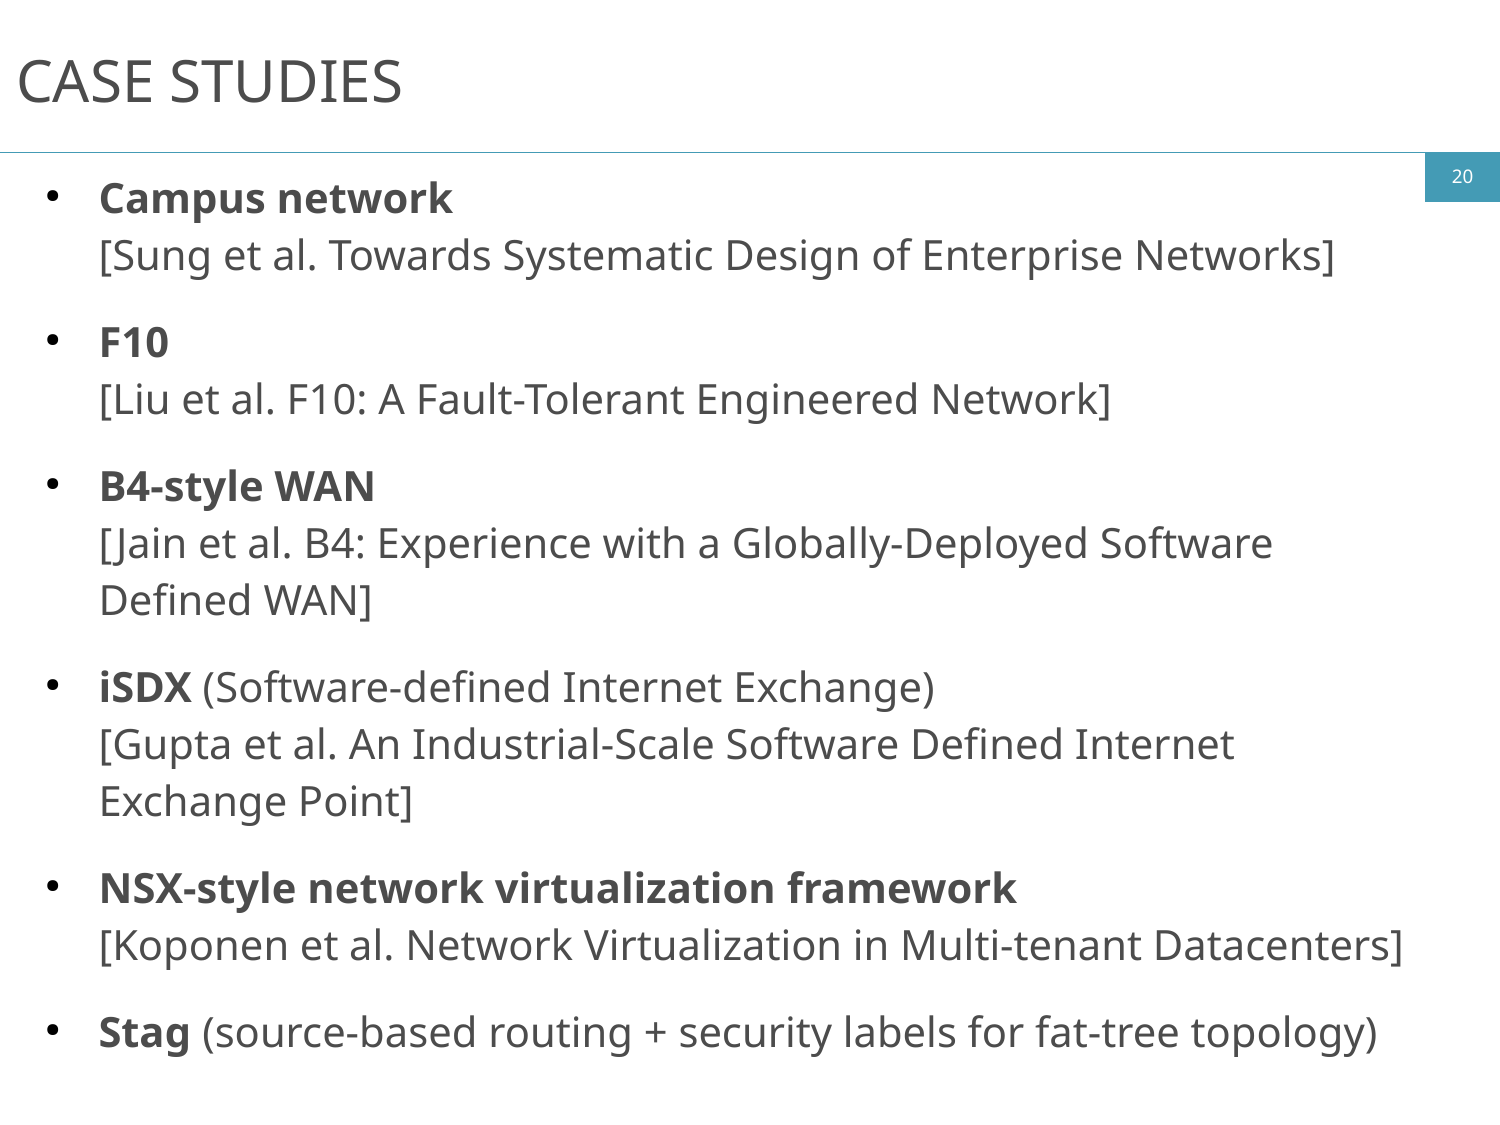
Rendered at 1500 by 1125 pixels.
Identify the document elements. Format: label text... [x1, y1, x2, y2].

title CASE STUDIES [15, 27, 1366, 132]
list Campus network [Sung et al. Towards Systematic Design of Enterprise Networks] F10 [Liu et al. F10: A Fault-Tolerant Engineered Network] B4-style WAN [Jain et al. B4: Experience with a Globally-Deployed Software Defined WAN] iSDX (Software-defined Internet Exchange) [Gupta et al. An Industrial-Scale Software Defined Internet Exchange Point] NSX-style network virtualization framework [Koponen et al. Network Virtualization in Multi-tenant Datacenters] Stag (source-based routing + security labels for fat-tree topology) [27, 168, 1430, 1125]
